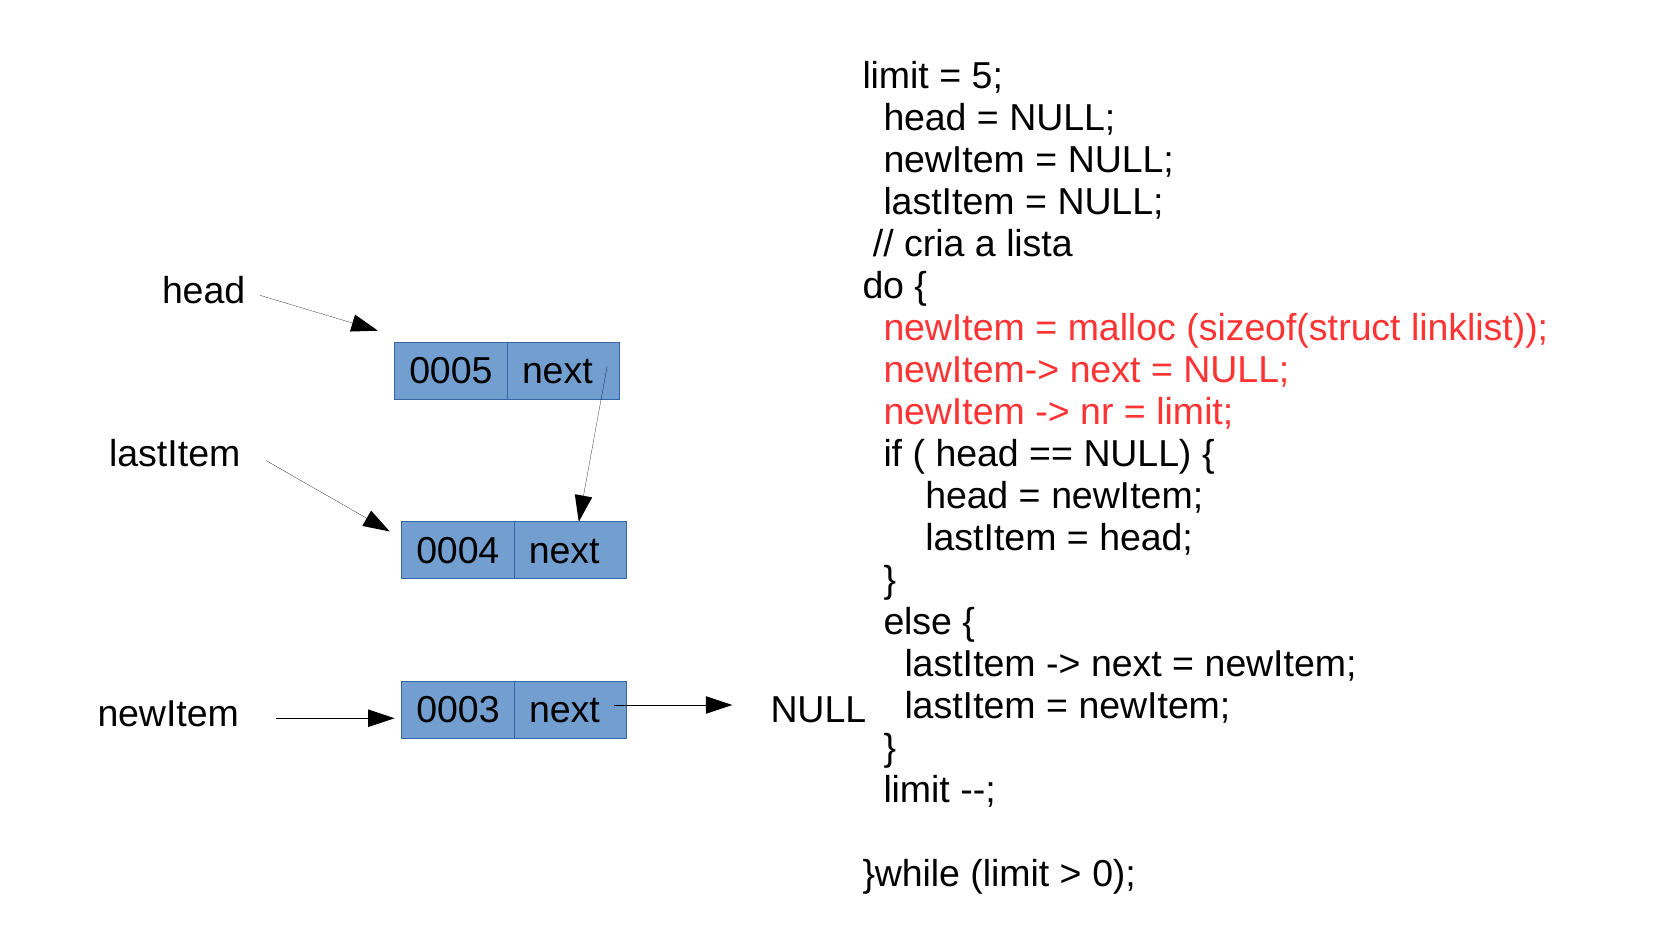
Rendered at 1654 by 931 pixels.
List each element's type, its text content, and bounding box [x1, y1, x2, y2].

text_box 0003 [401, 681, 514, 739]
text_box lastItem [94, 425, 267, 527]
text_box 0005 [394, 342, 507, 400]
text_box newItem [82, 685, 284, 780]
text_box limit = 5; head = NULL; newItem = NULL; lastItem = NULL; // cria a lista do { newItem = malloc (sizeof(struct linklist)); newItem-> next = NULL; newItem -> nr = limit; if ( head == NULL) { head = newItem; lastItem = head; } else { lastItem -> next = newItem; lastItem = newItem; } limit --; }while (limit > 0); [826, 47, 1564, 902]
text_box head [147, 262, 260, 319]
text_box next [514, 681, 627, 739]
text_box NULL [755, 681, 826, 739]
text_box 0004 [401, 521, 514, 579]
text_box next [514, 521, 627, 579]
text_box next [507, 342, 620, 400]
